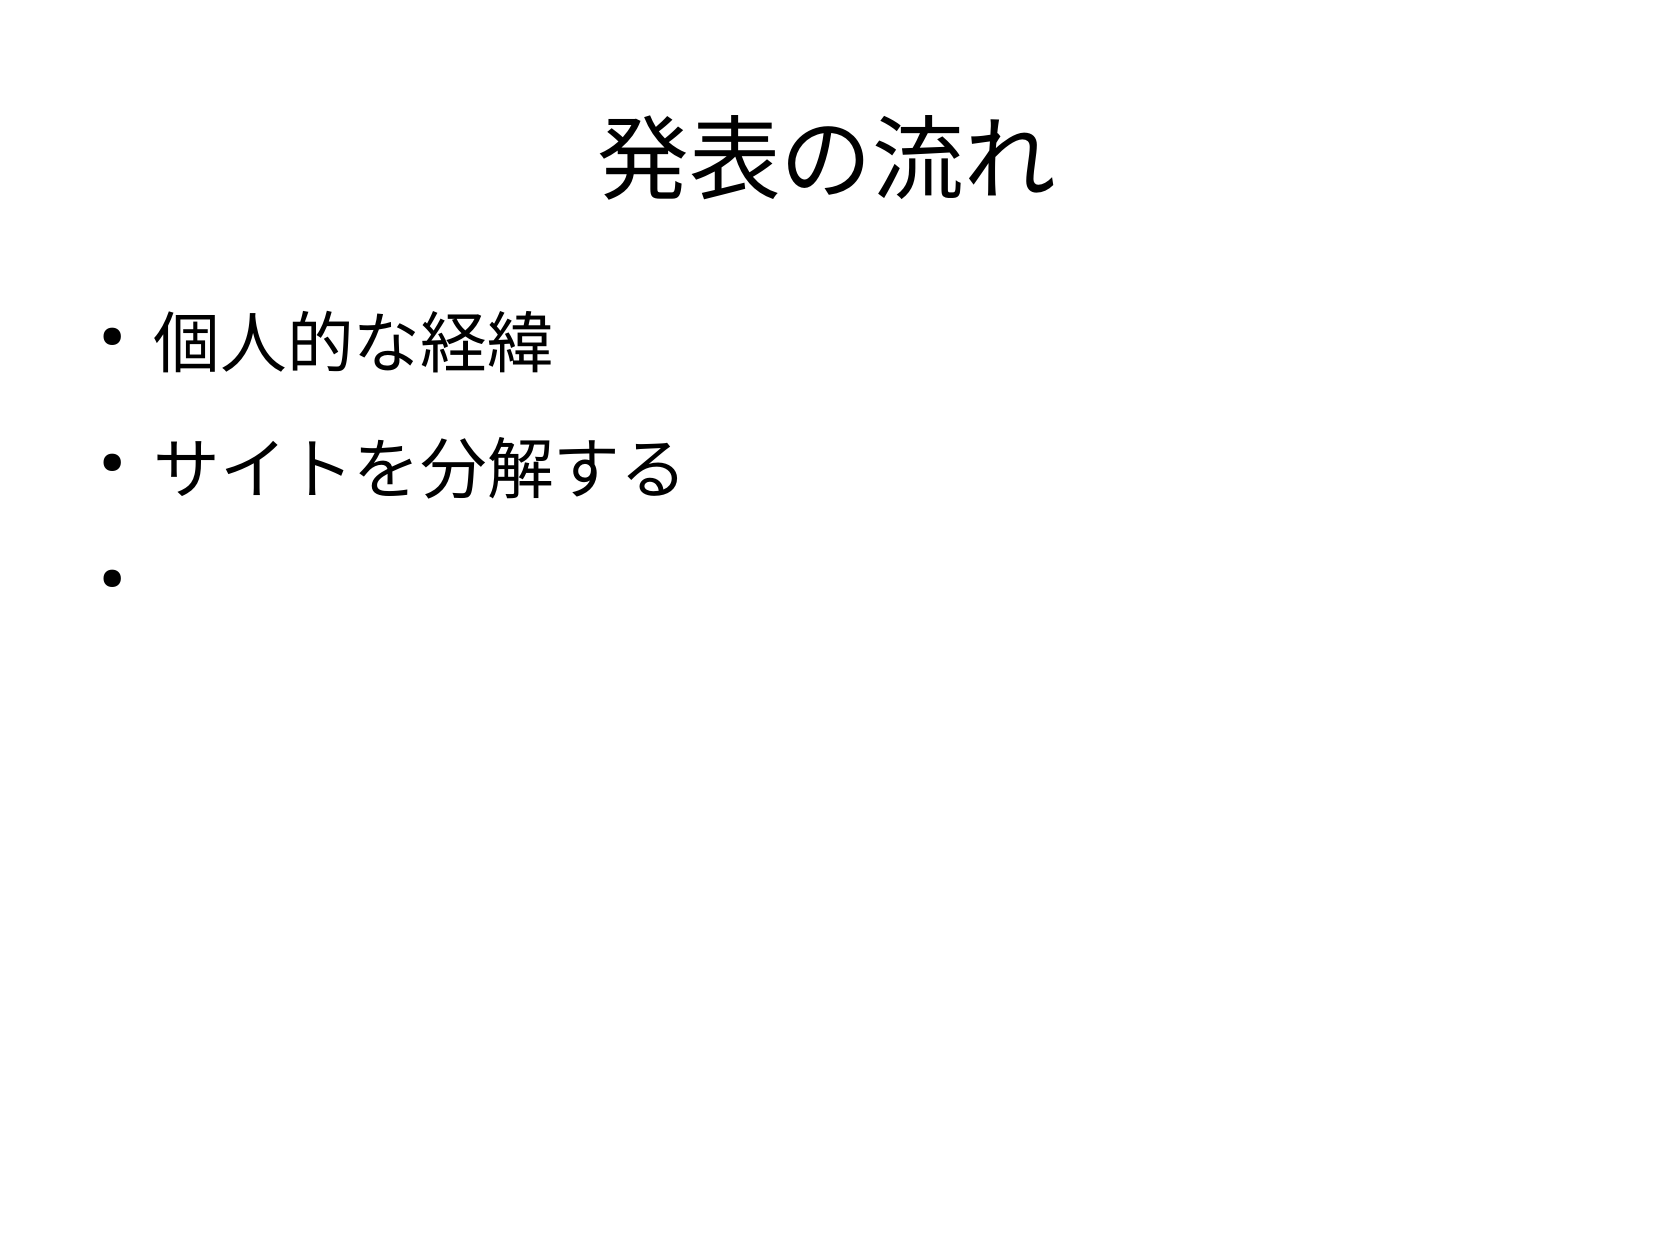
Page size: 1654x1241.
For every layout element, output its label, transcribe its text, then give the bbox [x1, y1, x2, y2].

list 個人的な経緯 サイトを分解する [82, 290, 1571, 1010]
title 発表の流れ [82, 49, 1571, 257]
